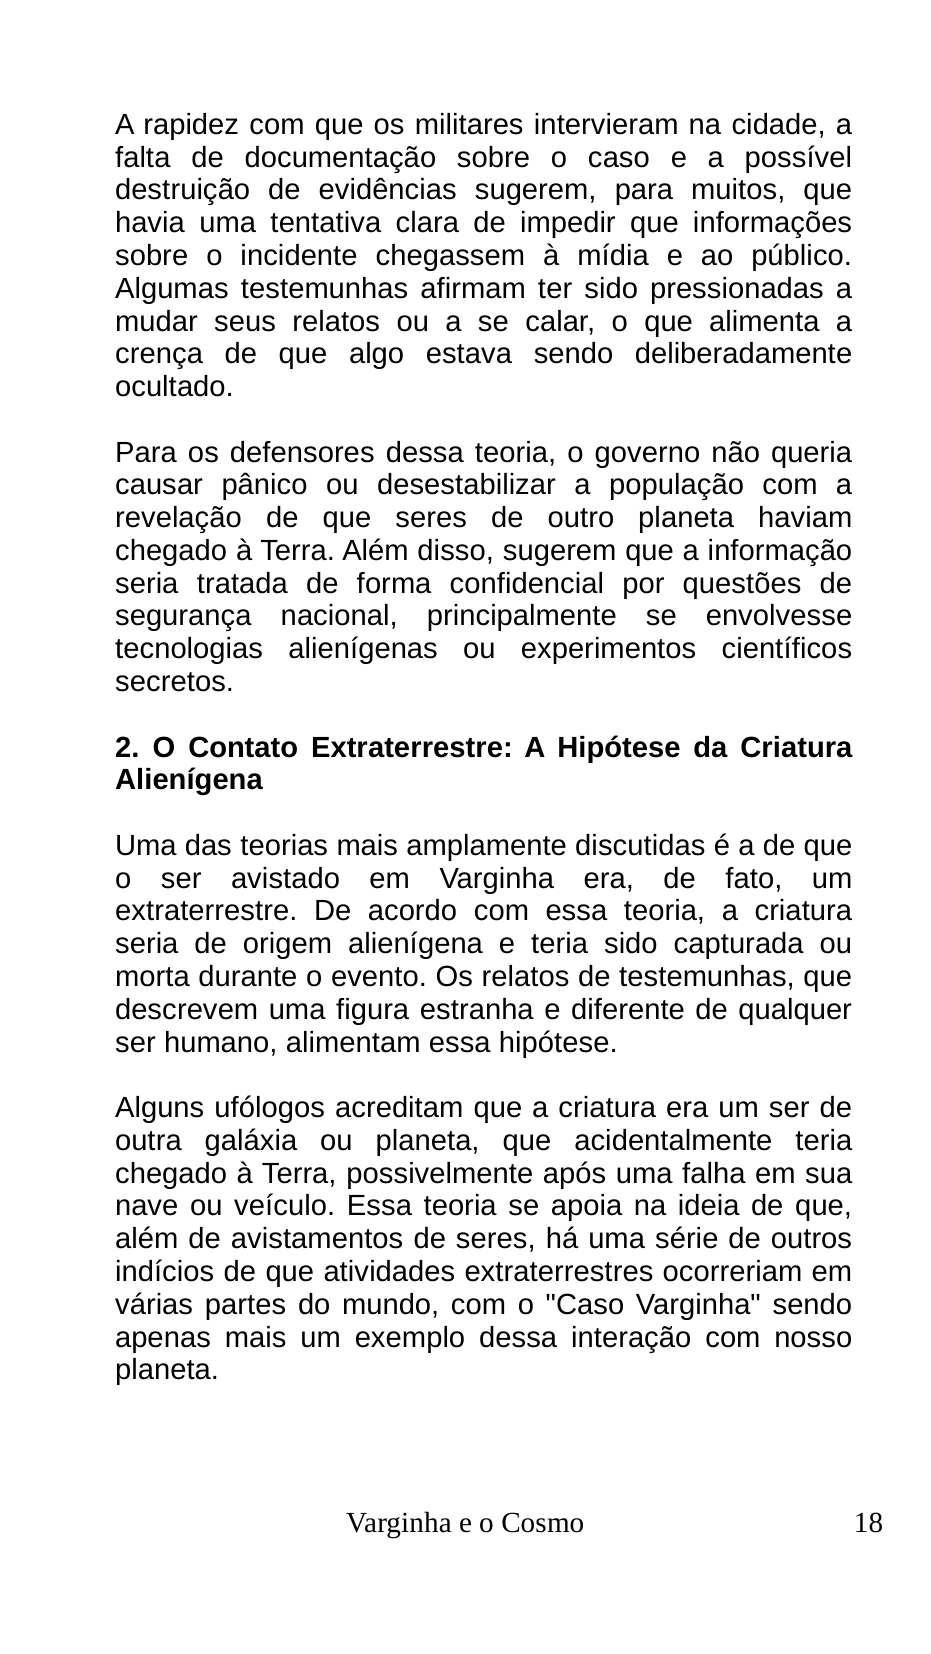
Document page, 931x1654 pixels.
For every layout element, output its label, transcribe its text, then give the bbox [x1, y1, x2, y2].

text_box A rapidez com que os militares intervieram na cidade, a falta de documentação sobre o caso e a possível destruição de evidências sugerem, para muitos, que havia uma tentativa clara de impedir que informações sobre o incidente chegassem à mídia e ao público. Algumas testemunhas afirmam ter sido pressionadas a mudar seus relatos ou a se calar, o que alimenta a crença de que algo estava sendo deliberadamente ocultado. Para os defensores dessa teoria, o governo não queria causar pânico ou desestabilizar a população com a revelação de que seres de outro planeta haviam chegado à Terra. Além disso, sugerem que a informação seria tratada de forma confidencial por questões de segurança nacional, principalmente se envolvesse tecnologias alienígenas ou experimentos científicos secretos. 2. O Contato Extraterrestre: A Hipótese da Criatura Alienígena Uma das teorias mais amplamente discutidas é a de que o ser avistado em Varginha era, de fato, um extraterrestre. De acordo com essa teoria, a criatura seria de origem alienígena e teria sido capturada ou morta durante o evento. Os relatos de testemunhas, que descrevem uma figura estranha e diferente de qualquer ser humano, alimentam essa hipótese. Alguns ufólogos acreditam que a criatura era um ser de outra galáxia ou planeta, que acidentalmente teria chegado à Terra, possivelmente após uma falha em sua nave ou veículo. Essa teoria se apoia na ideia de que, além de avistamentos de seres, há uma série de outros indícios de que atividades extraterrestres ocorreriam em várias partes do mundo, com o "Caso Varginha" sendo apenas mais um exemplo dessa interação com nosso planeta. [100, 100, 869, 1525]
